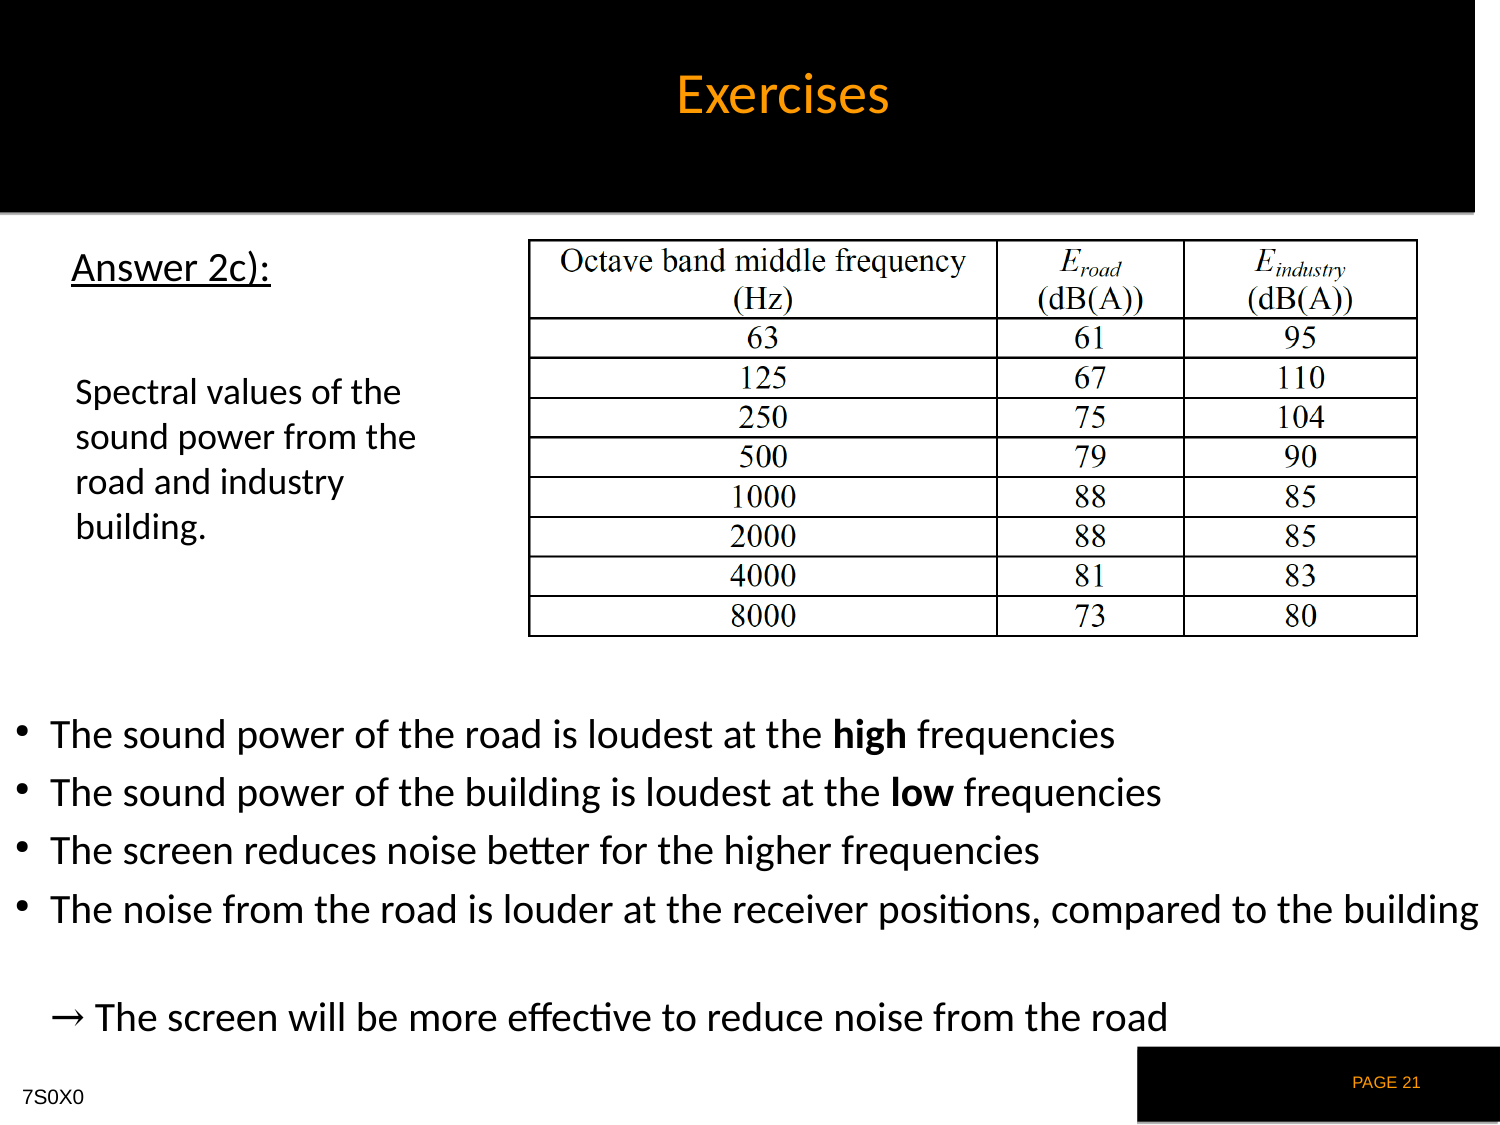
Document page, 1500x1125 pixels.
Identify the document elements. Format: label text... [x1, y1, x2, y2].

text_box [0, 0, 1475, 213]
text_box PAGE 21 [1352, 1066, 1453, 1098]
list Answer 2c): The sound power of the road is loudest at the high frequencies The sound power of the building is loudest at the low frequencies The screen reduces noise better for the higher frequencies The noise from the road is louder at the receiver positions, compared to the building → The screen will be more effective to reduce noise from the road [0, 232, 1500, 1125]
picture [523, 239, 1426, 640]
text_box Spectral values of the sound power from the road and industry building. [60, 359, 495, 555]
text_box [1137, 1046, 1500, 1122]
text_box 7S0X0 [22, 1080, 613, 1112]
text_box Exercises [125, 48, 1442, 200]
